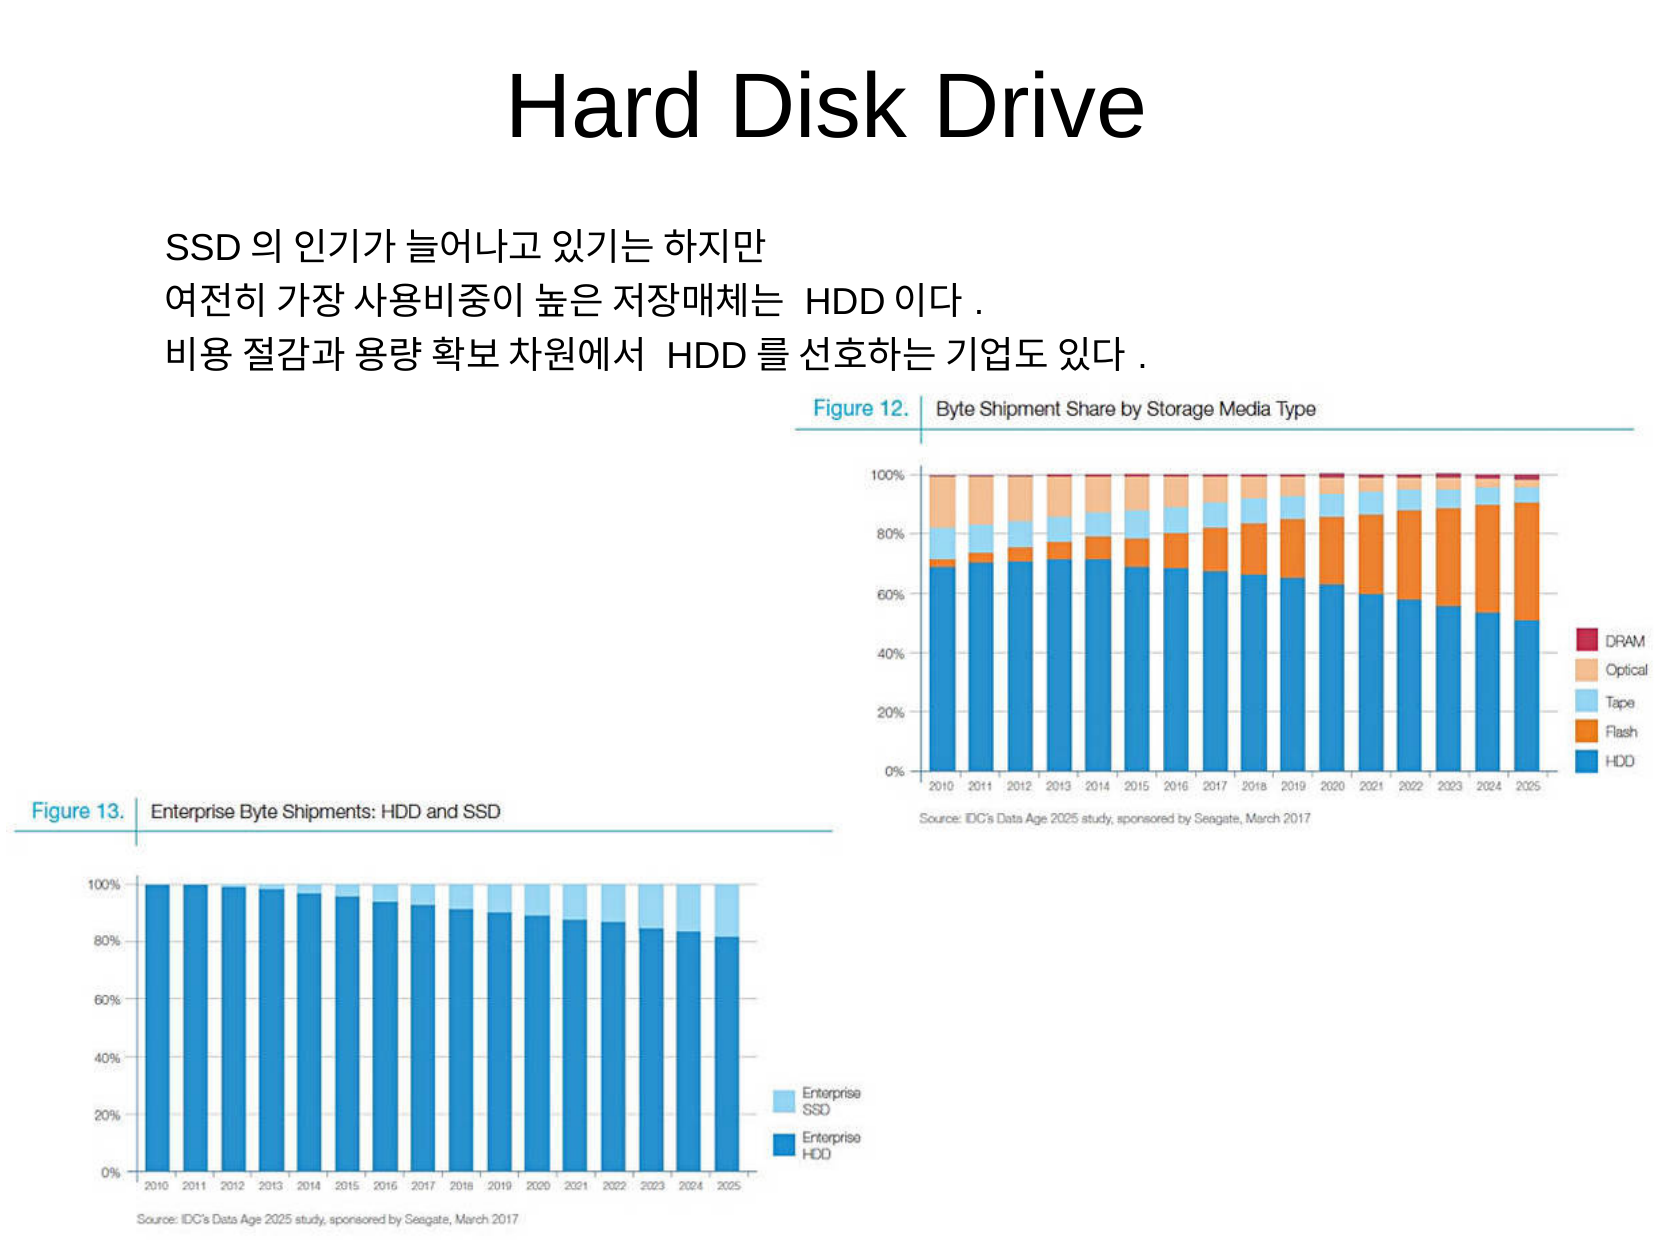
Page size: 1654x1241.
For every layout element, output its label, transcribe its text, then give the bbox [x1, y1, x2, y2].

title Hard Disk Drive [82, 2, 1571, 210]
text_box SSD의 인기가 늘어나고 있기는 하지만 여전히 가장 사용비중이 높은 저장매체는 HDD이다. 비용 절감과 용량 확보 차원에서 HDD를 선호하는 기업도 있다. [150, 209, 1516, 391]
picture [6, 372, 1654, 1240]
